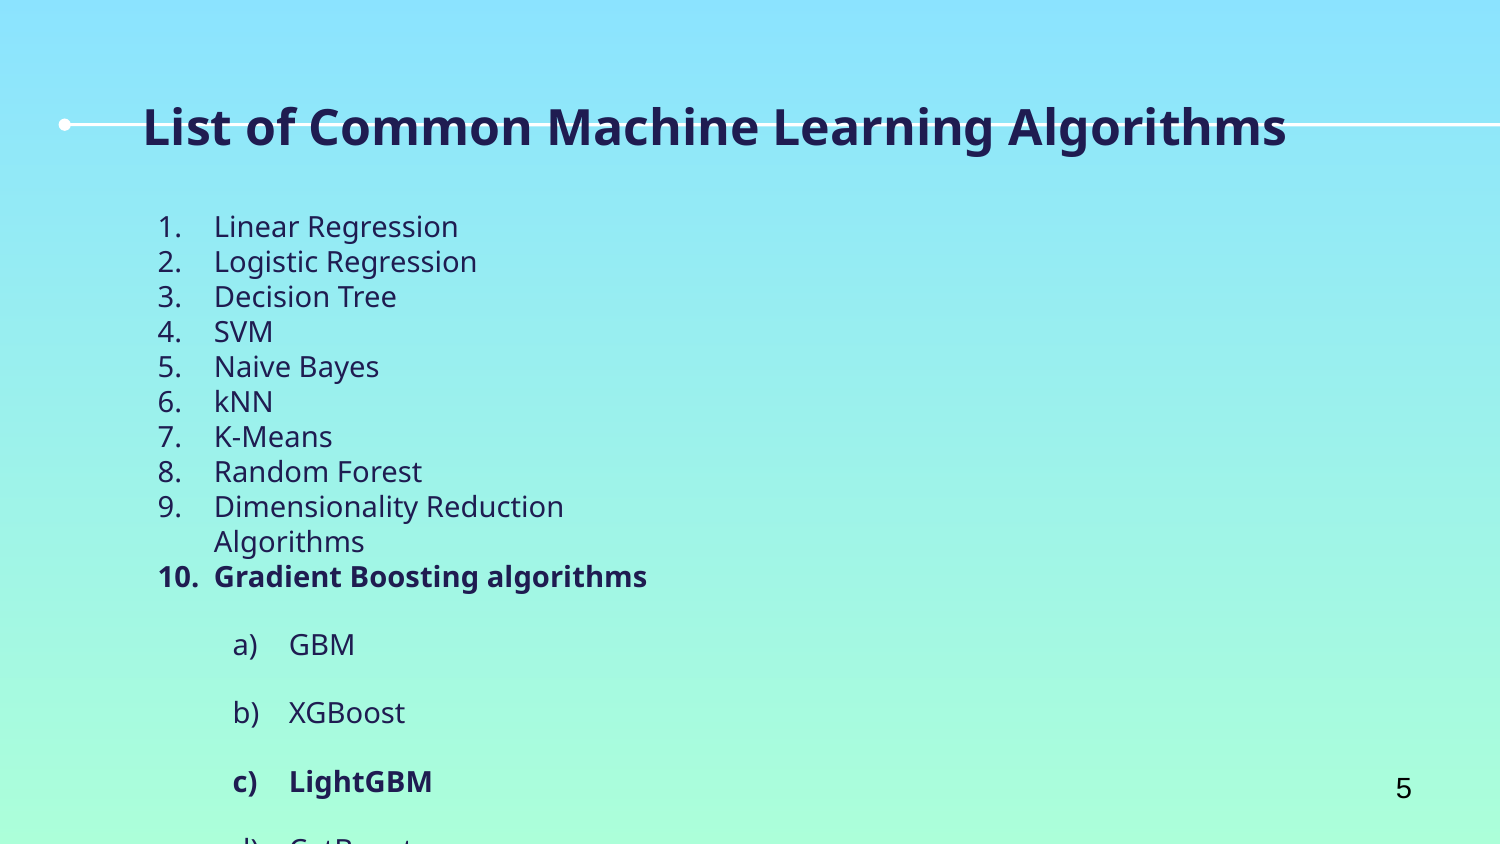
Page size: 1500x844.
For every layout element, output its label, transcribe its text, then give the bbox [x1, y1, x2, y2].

text_box 5 [1380, 761, 1450, 812]
list Linear Regression Logistic Regression Decision Tree SVM Naive Bayes kNN K-Means Random Forest Dimensionality Reduction Algorithms Gradient Boosting algorithms GBM XGBoost LightGBM CatBoost [142, 193, 736, 844]
title List of Common Machine Learning Algorithms [127, 80, 1359, 169]
